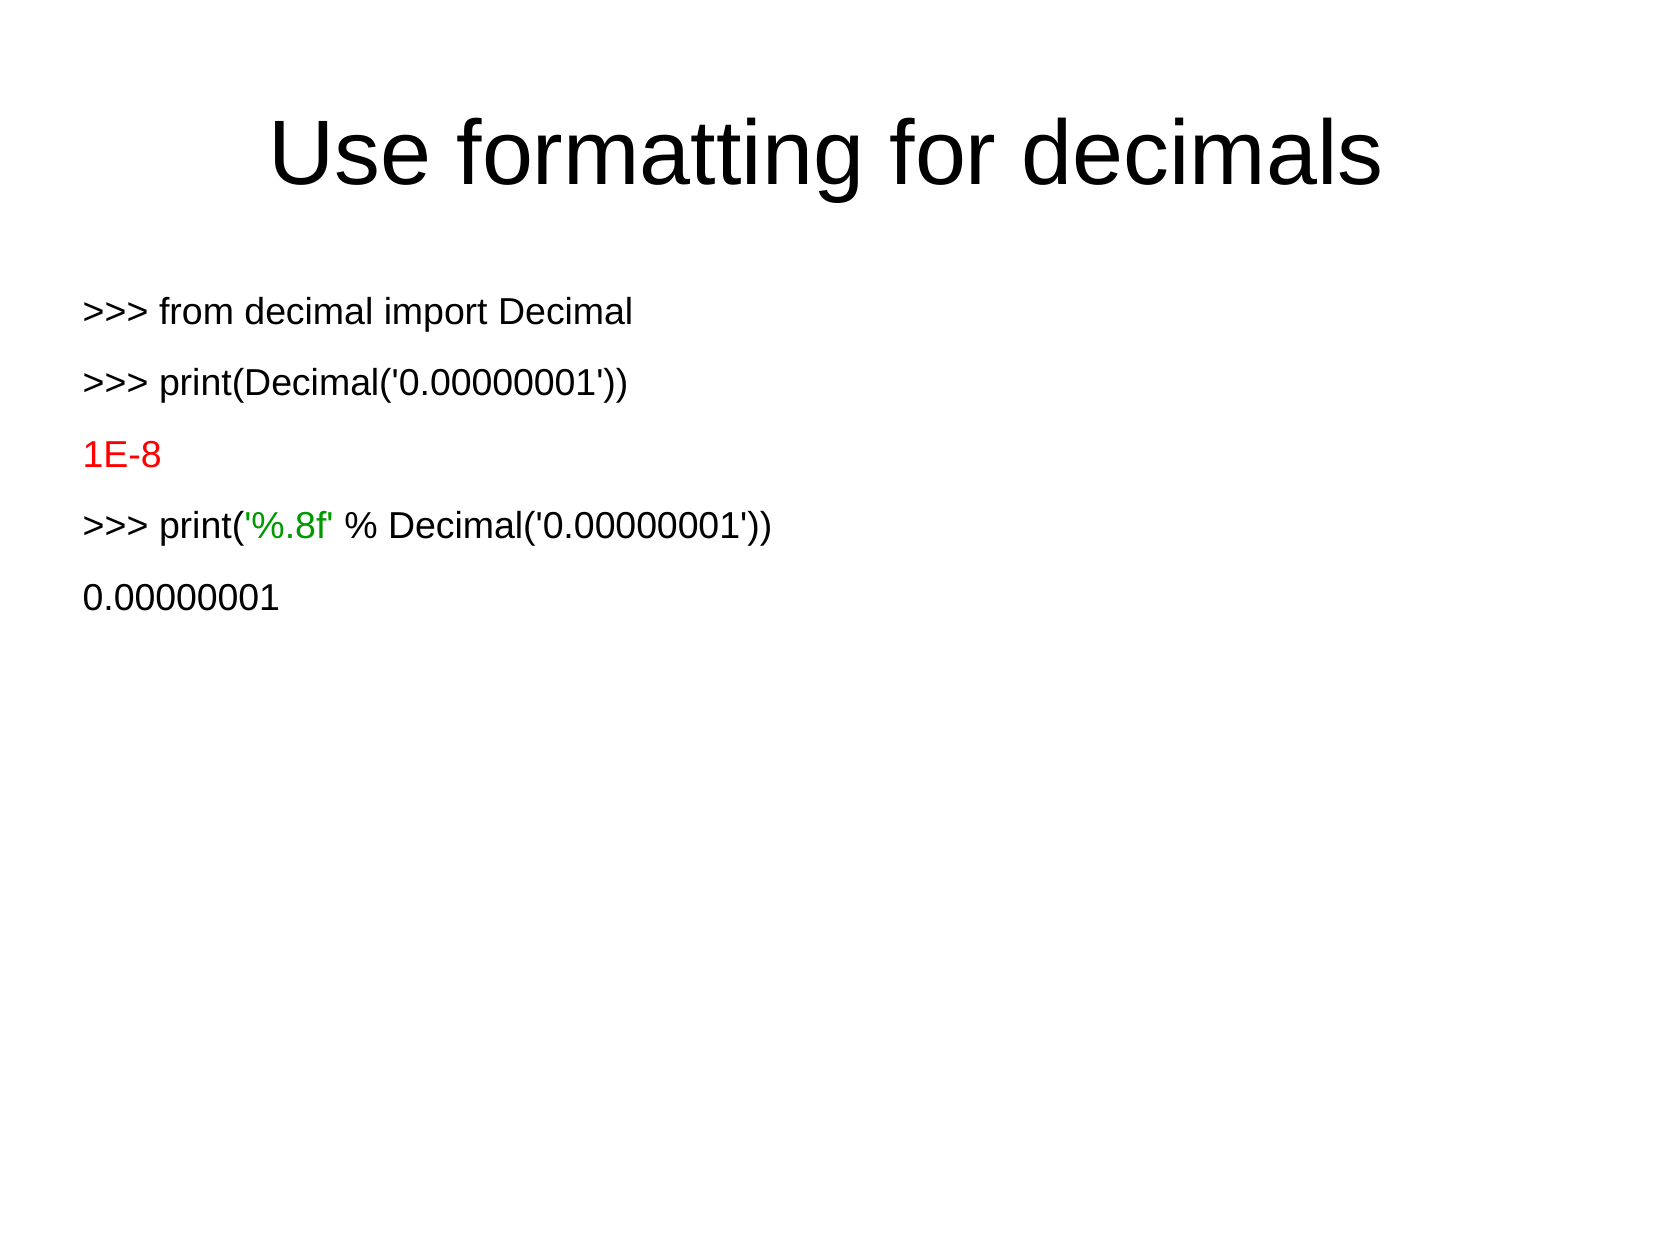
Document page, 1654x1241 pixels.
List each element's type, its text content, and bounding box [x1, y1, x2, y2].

title Use formatting for decimals [82, 49, 1571, 257]
list >>> from decimal import Decimal >>> print(Decimal('0.00000001')) 1E-8 >>> print('%.8f' % Decimal('0.00000001')) 0.00000001 [82, 290, 1571, 1010]
